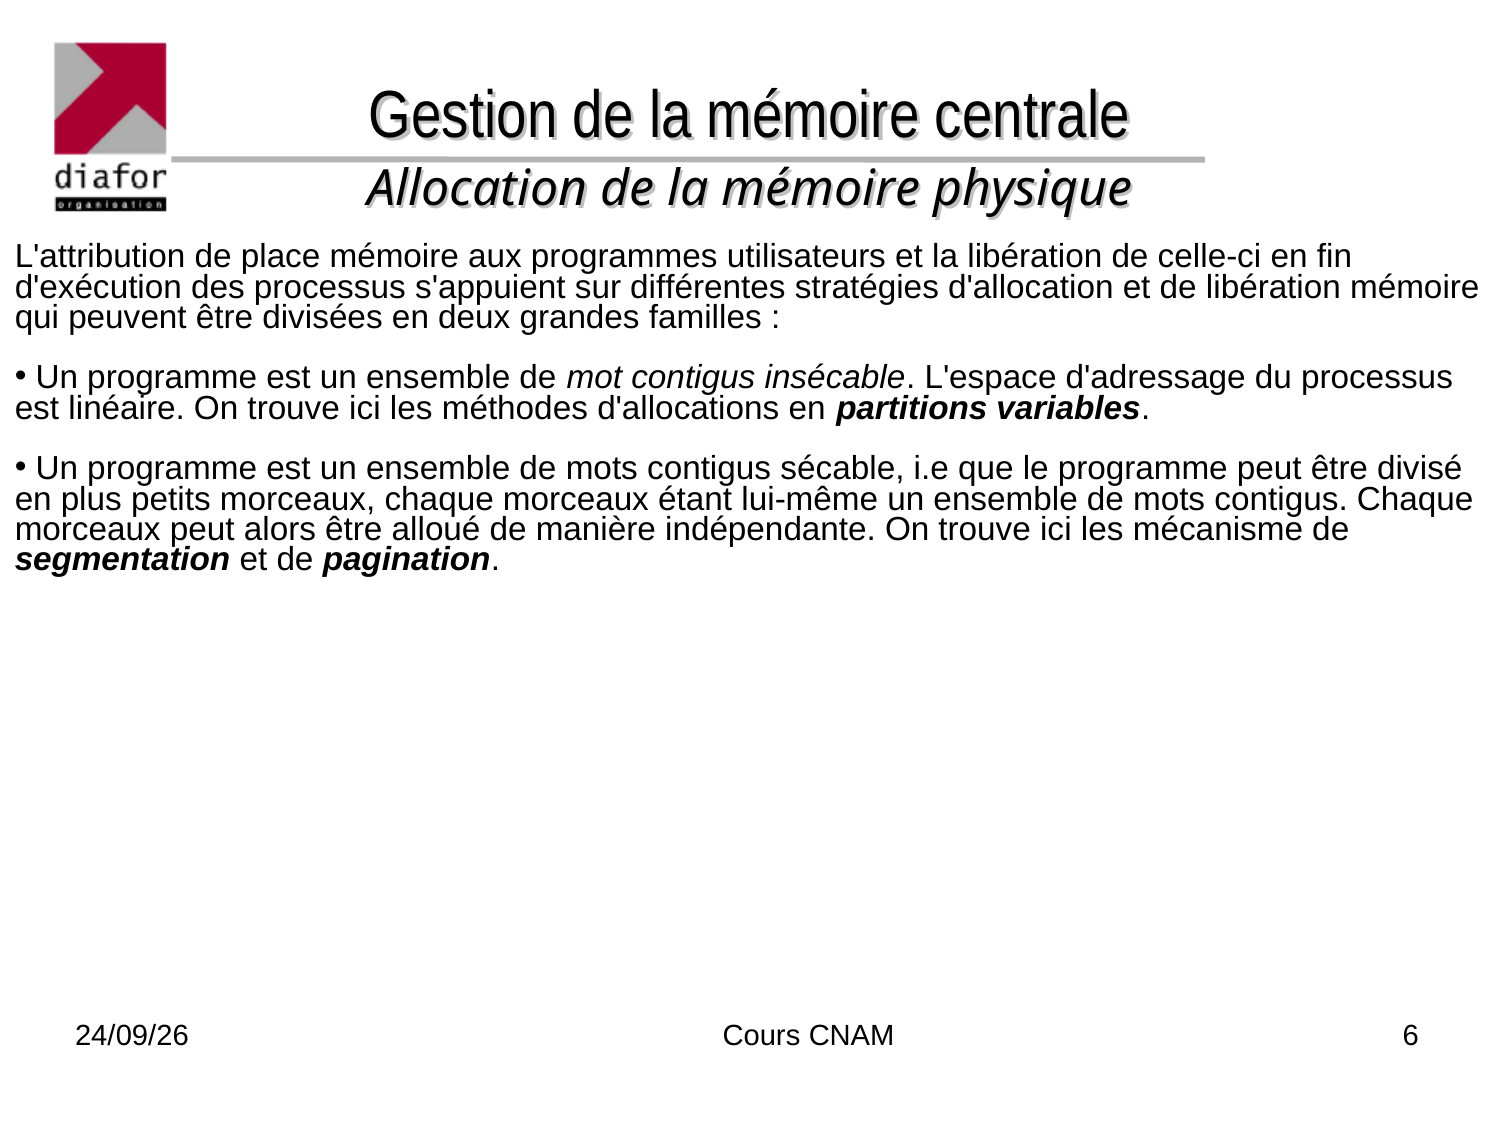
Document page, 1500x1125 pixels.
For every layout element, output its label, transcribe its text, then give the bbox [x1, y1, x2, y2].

title Gestion de la mémoire centrale Allocation de la mémoire physique [75, 45, 1426, 236]
picture [53, 42, 168, 213]
text_box L'attribution de place mémoire aux programmes utilisateurs et la libération de celle-ci en fin d'exécution des processus s'appuient sur différentes stratégies d'allocation et de libération mémoire qui peuvent être divisées en deux grandes familles : Un programme est un ensemble de mot contigus insécable. L'espace d'adressage du processus est linéaire. On trouve ici les méthodes d'allocations en partitions variables. Un programme est un ensemble de mots contigus sécable, i.e que le programme peut être divisé en plus petits morceaux, chaque morceaux étant lui-même un ensemble de mots contigus. Chaque morceaux peut alors être alloué de manière indépendante. On trouve ici les mécanisme de segmentation et de pagination. [0, 236, 1500, 585]
